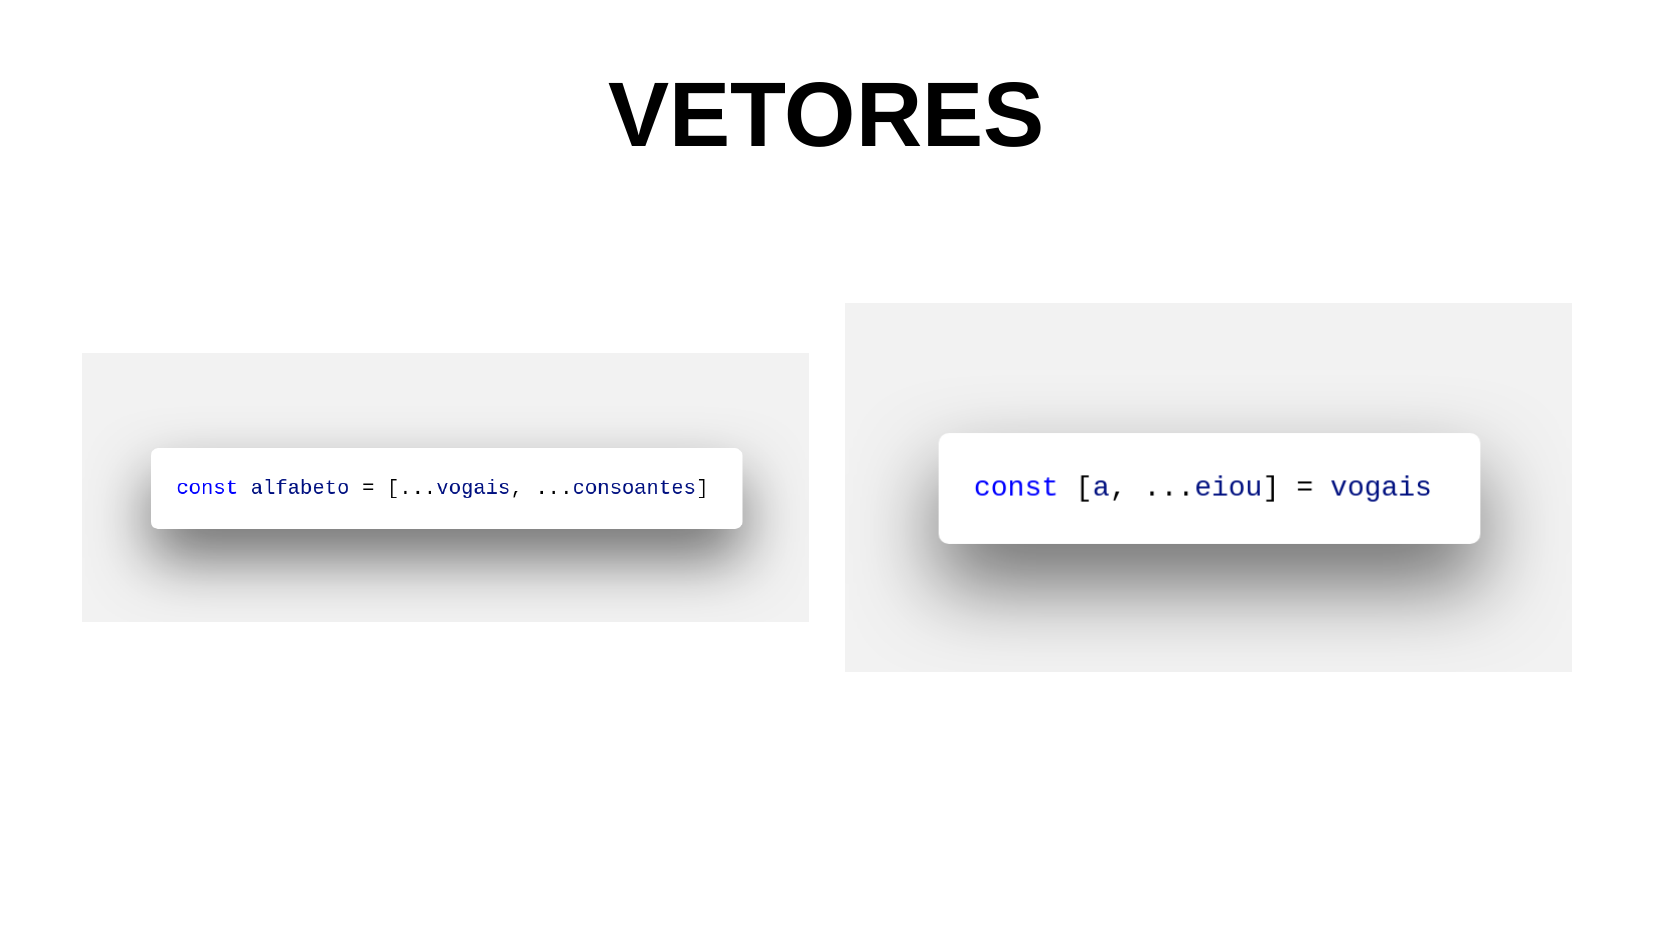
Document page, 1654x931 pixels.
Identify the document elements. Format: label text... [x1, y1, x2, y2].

picture [845, 303, 1572, 672]
picture [82, 353, 809, 622]
title VETORES [82, 37, 1571, 193]
